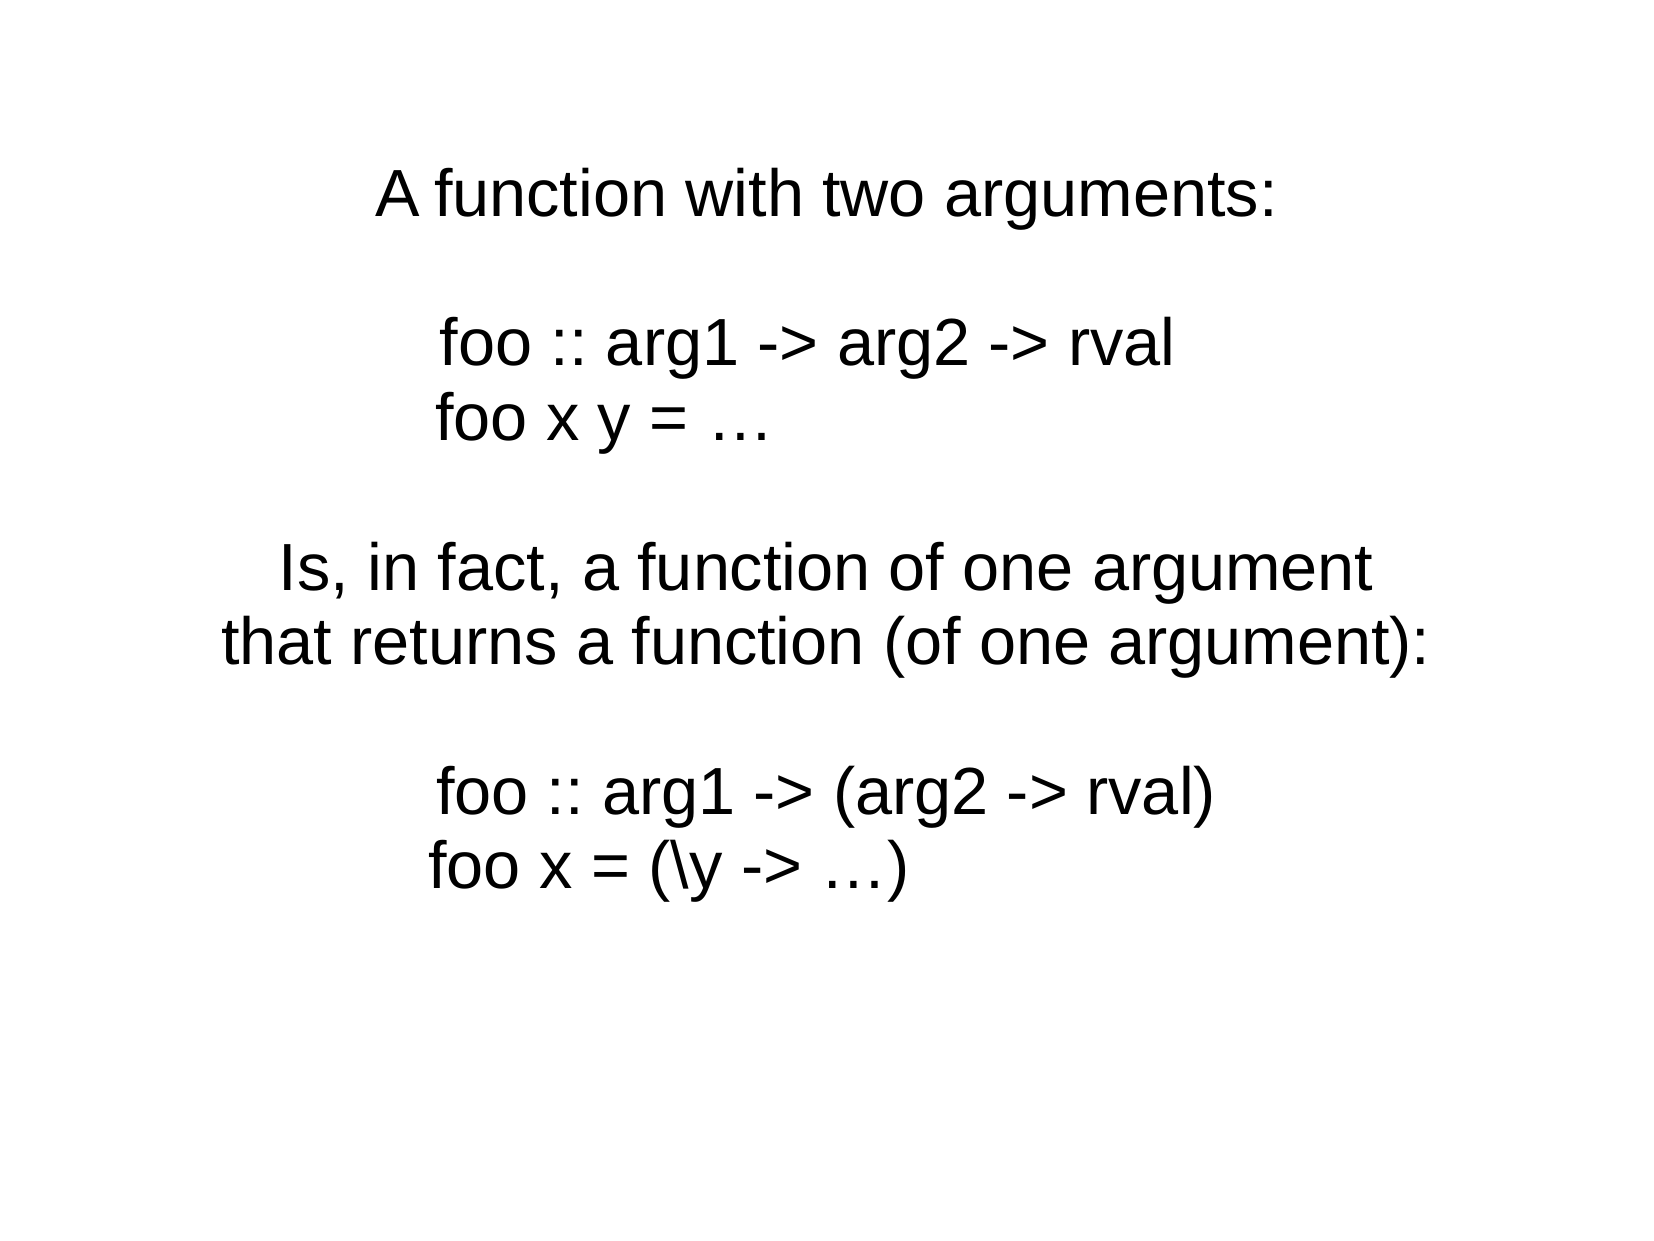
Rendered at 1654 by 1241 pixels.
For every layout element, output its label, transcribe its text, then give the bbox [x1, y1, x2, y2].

subtitle A function with two arguments: foo :: arg1 -> arg2 -> rval foo x y = … Is, in fact, a function of one argument that returns a function (of one argument): foo :: arg1 -> (arg2 -> rval) foo x = (\y -> …) [82, 49, 1571, 1010]
